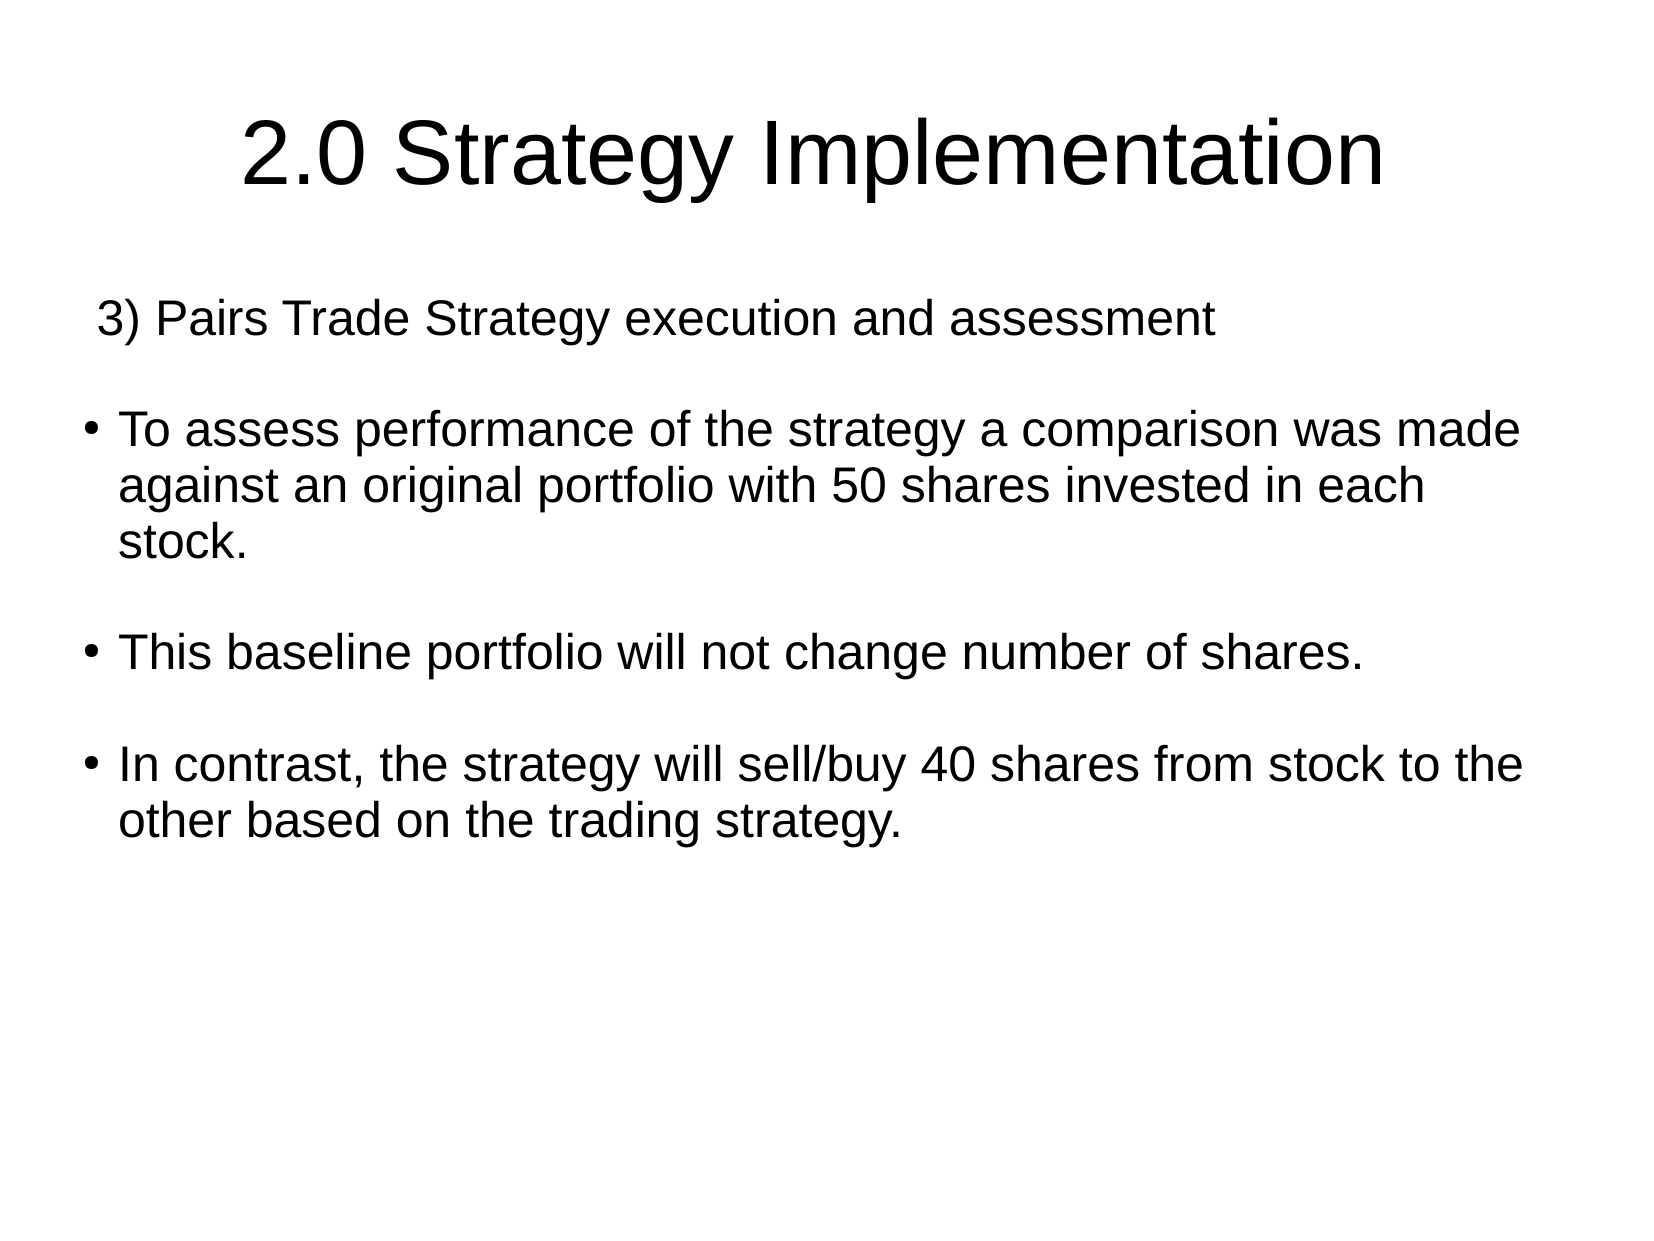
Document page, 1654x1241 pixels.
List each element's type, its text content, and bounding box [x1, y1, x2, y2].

subtitle 3) Pairs Trade Strategy execution and assessment To assess performance of the strategy a comparison was made against an original portfolio with 50 shares invested in each stock. This baseline portfolio will not change number of shares. In contrast, the strategy will sell/buy 40 shares from stock to the other based on the trading strategy. [82, 290, 1571, 1109]
title 2.0 Strategy Implementation [82, 49, 1571, 257]
